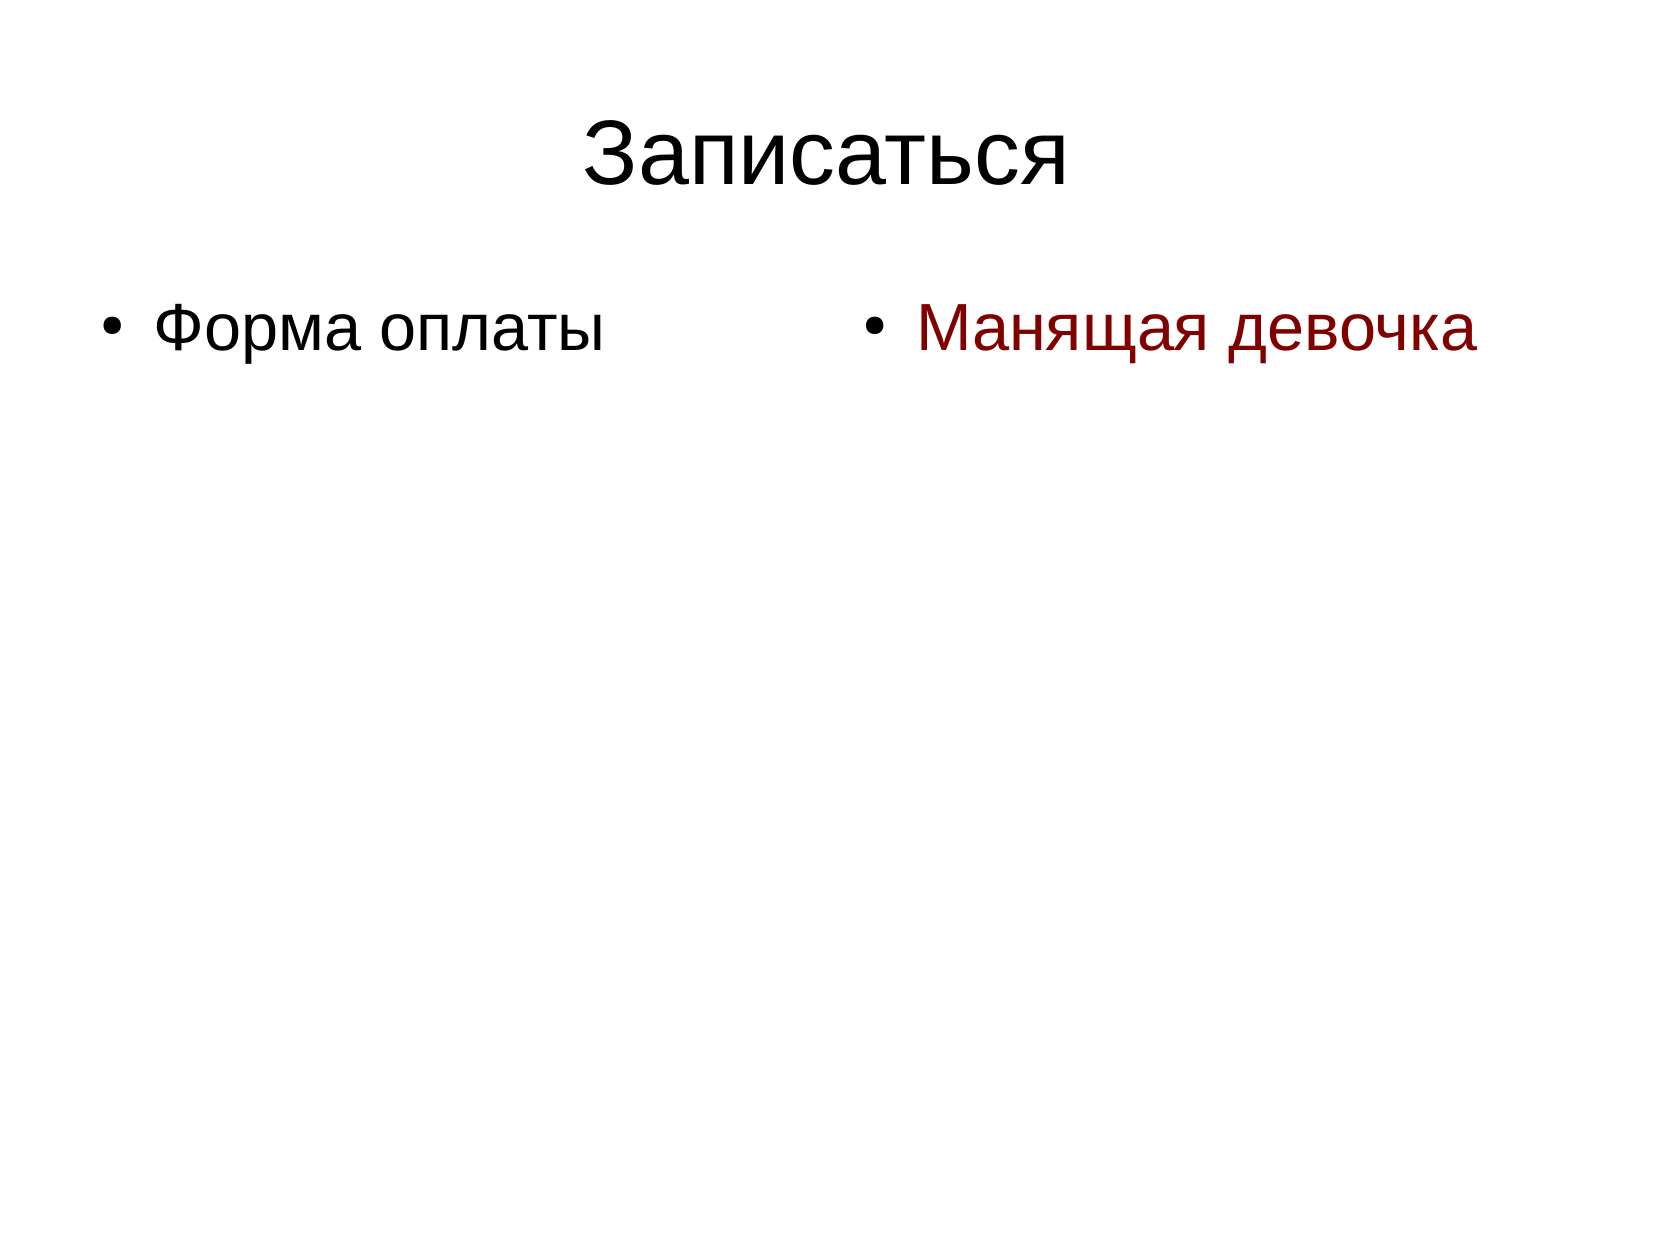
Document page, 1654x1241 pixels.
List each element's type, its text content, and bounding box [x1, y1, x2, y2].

list Форма оплаты [82, 290, 809, 1010]
title Записаться [82, 49, 1571, 257]
list Манящая девочка [845, 290, 1572, 1010]
